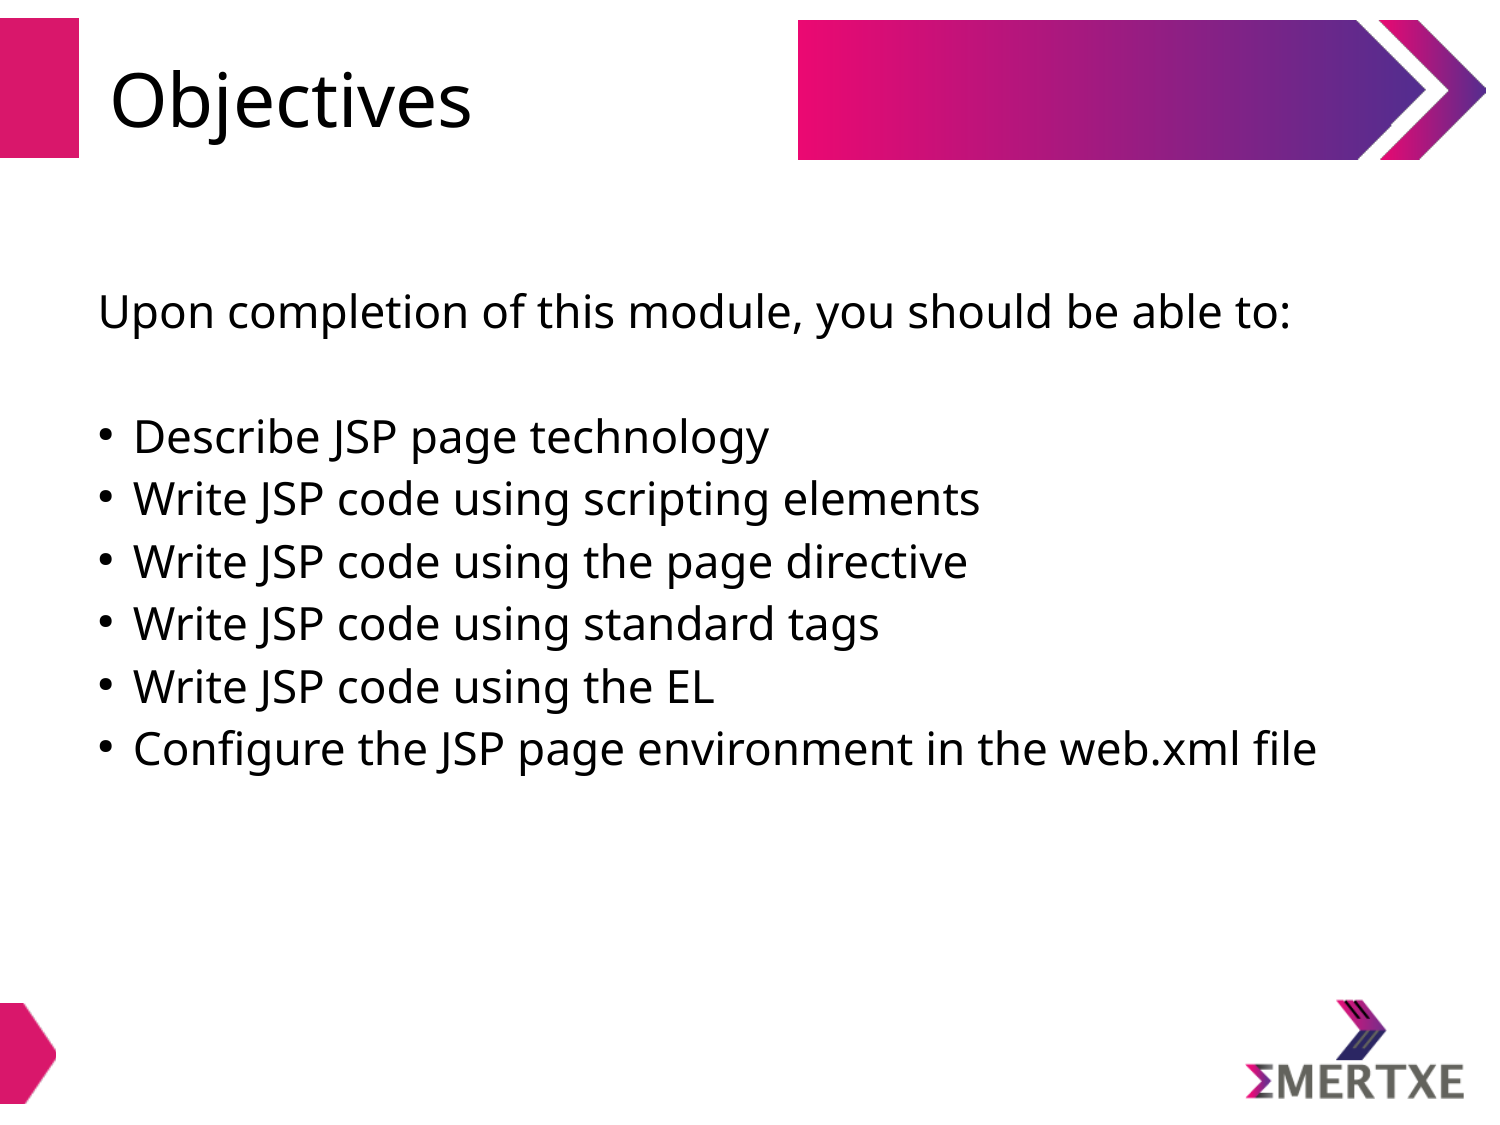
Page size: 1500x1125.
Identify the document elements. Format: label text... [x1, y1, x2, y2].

text_box Objectives [94, 39, 768, 142]
picture [1245, 996, 1465, 1099]
text_box Upon completion of this module, you should be able to: Describe JSP page technology Write JSP code using scripting elements Write JSP code using the page directive Write JSP code using standard tags Write JSP code using the EL Configure the JSP page environment in the web.xml file [82, 271, 1371, 873]
picture [798, 20, 1486, 160]
